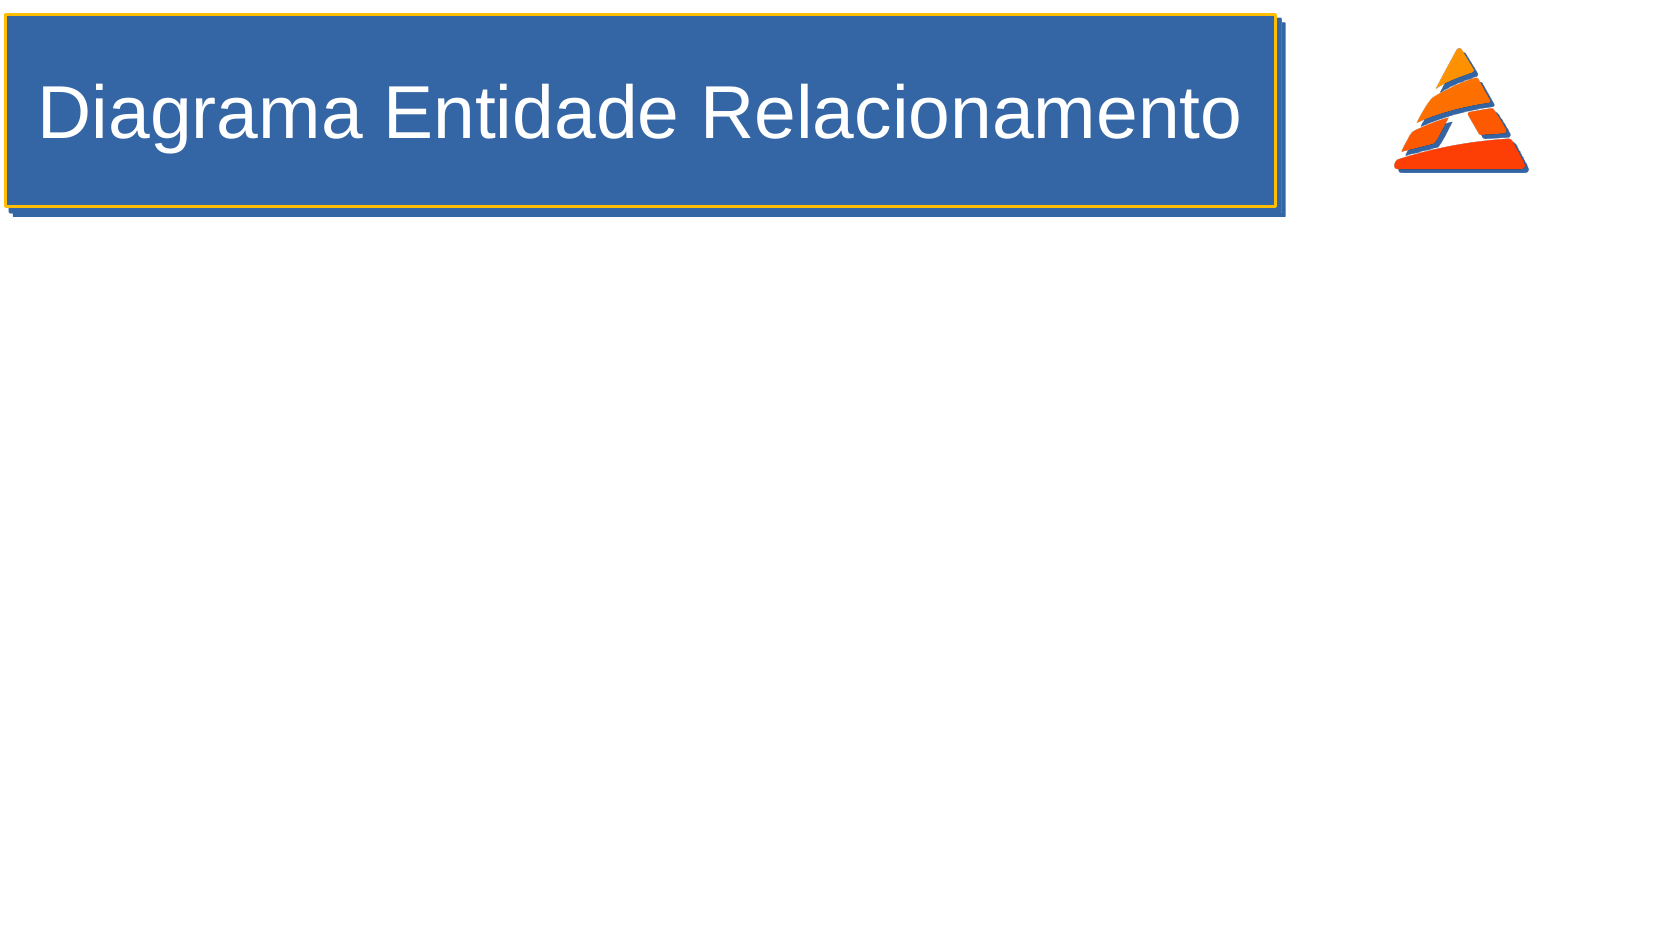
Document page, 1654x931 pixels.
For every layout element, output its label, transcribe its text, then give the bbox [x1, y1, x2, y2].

title Diagrama Entidade Relacionamento [37, 28, 1268, 197]
picture [1312, 37, 1613, 188]
